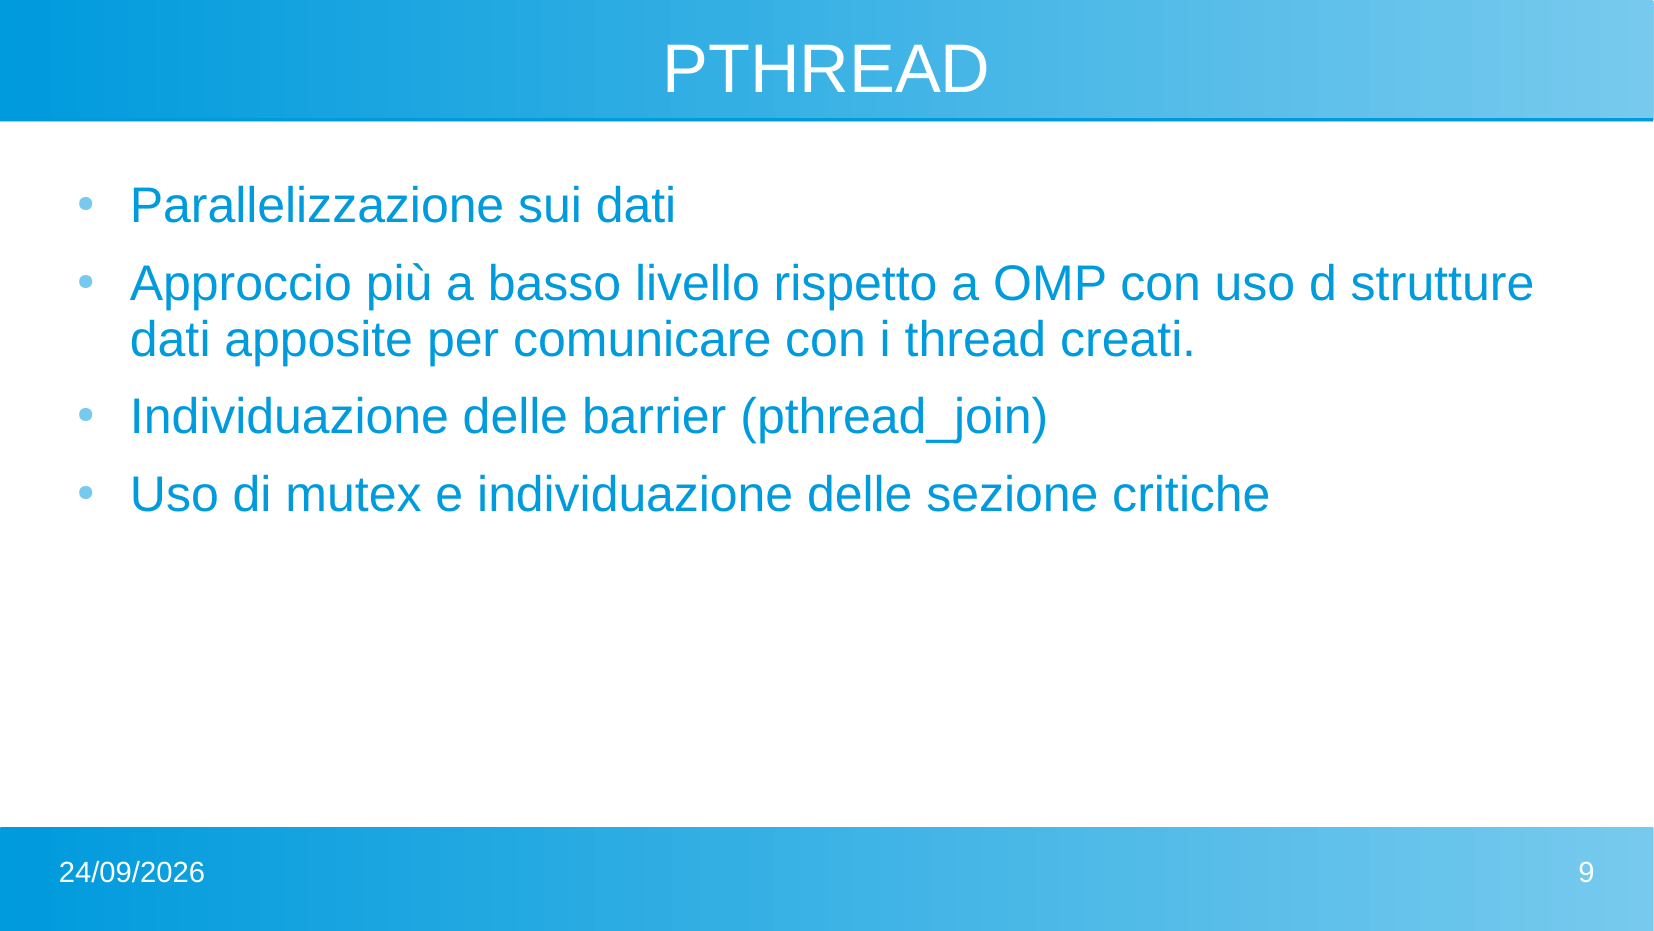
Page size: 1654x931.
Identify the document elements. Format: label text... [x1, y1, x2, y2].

list Parallelizzazione sui dati Approccio più a basso livello rispetto a OMP con uso d strutture dati apposite per comunicare con i thread creati. Individuazione delle barrier (pthread_join) Uso di mutex e individuazione delle sezione critiche [59, 177, 1595, 768]
title PTHREAD [59, 29, 1595, 108]
